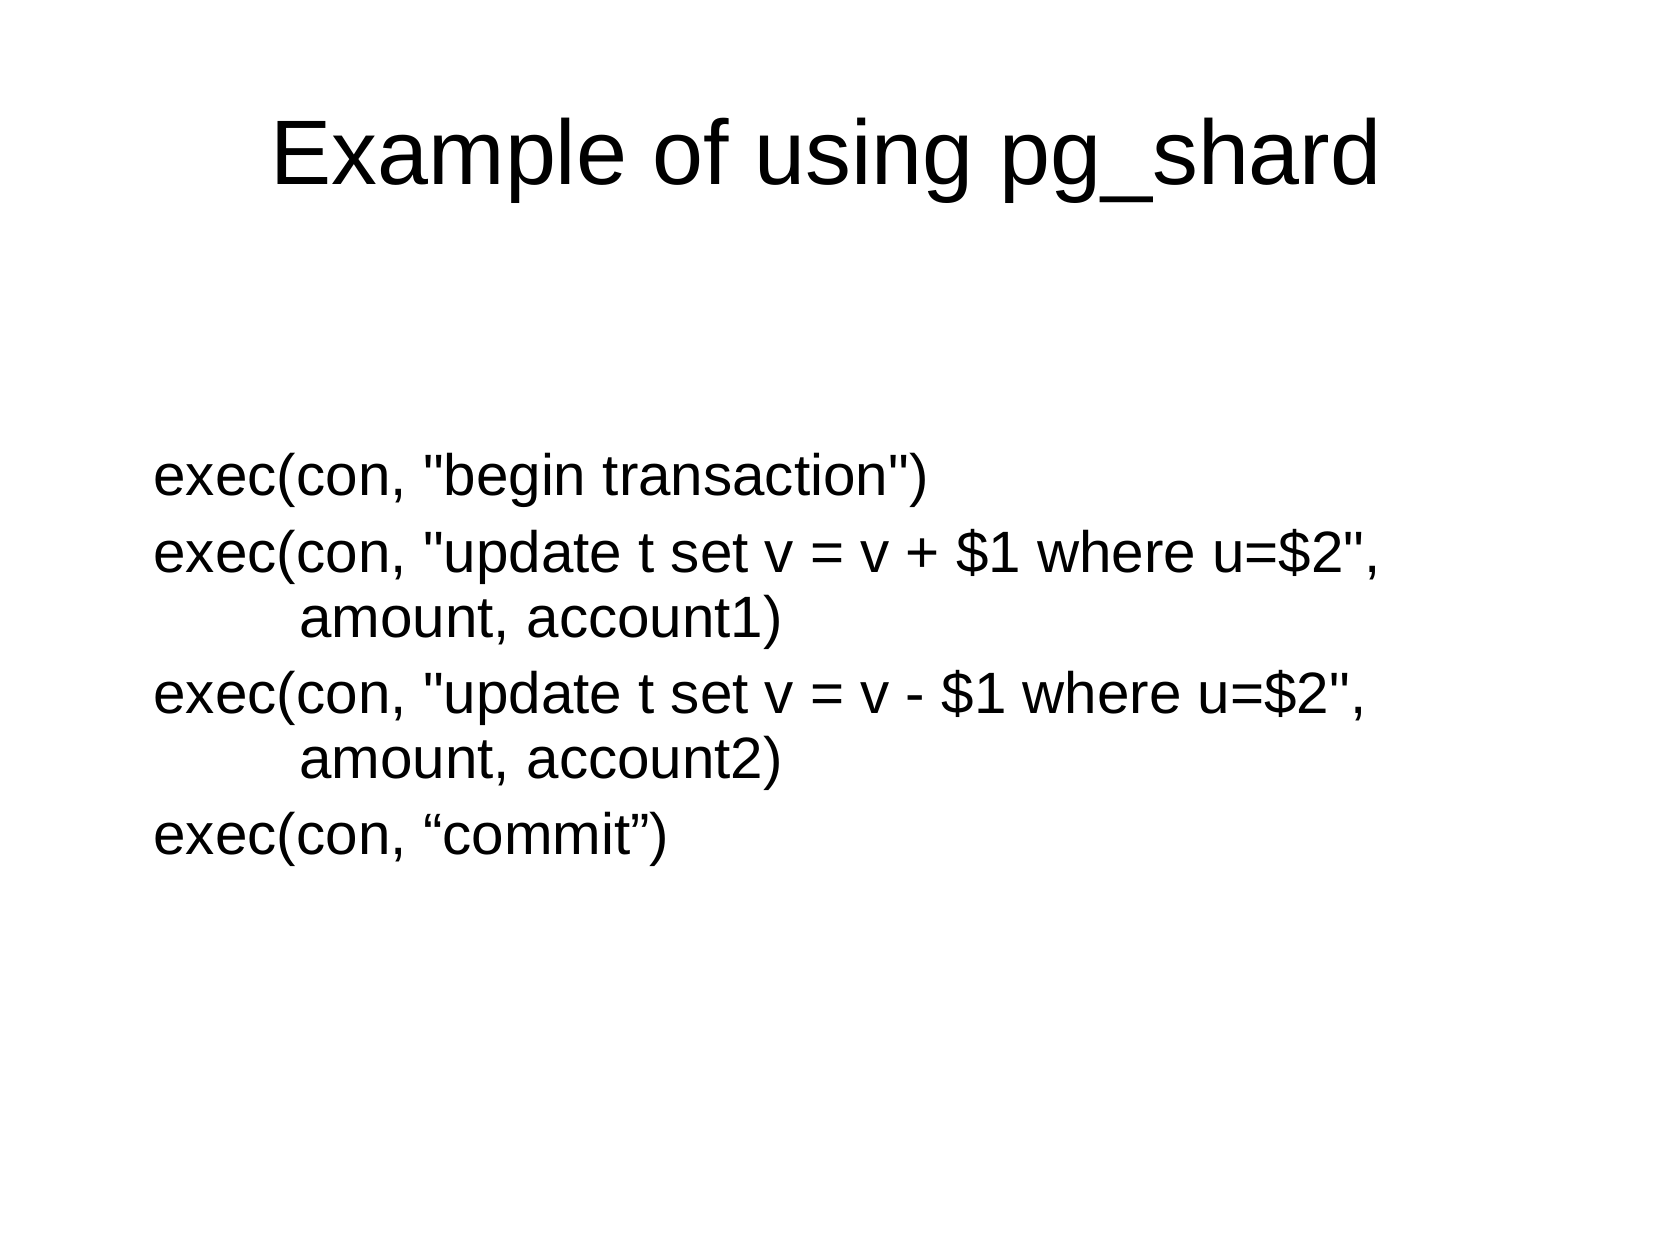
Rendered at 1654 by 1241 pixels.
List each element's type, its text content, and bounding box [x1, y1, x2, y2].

title Example of using pg_shard [82, 49, 1571, 257]
list exec(con, "begin transaction") exec(con, "update t set v = v + $1 where u=$2", amount, account1) exec(con, "update t set v = v - $1 where u=$2", amount, account2) exec(con, “commit”) [82, 290, 1571, 1109]
